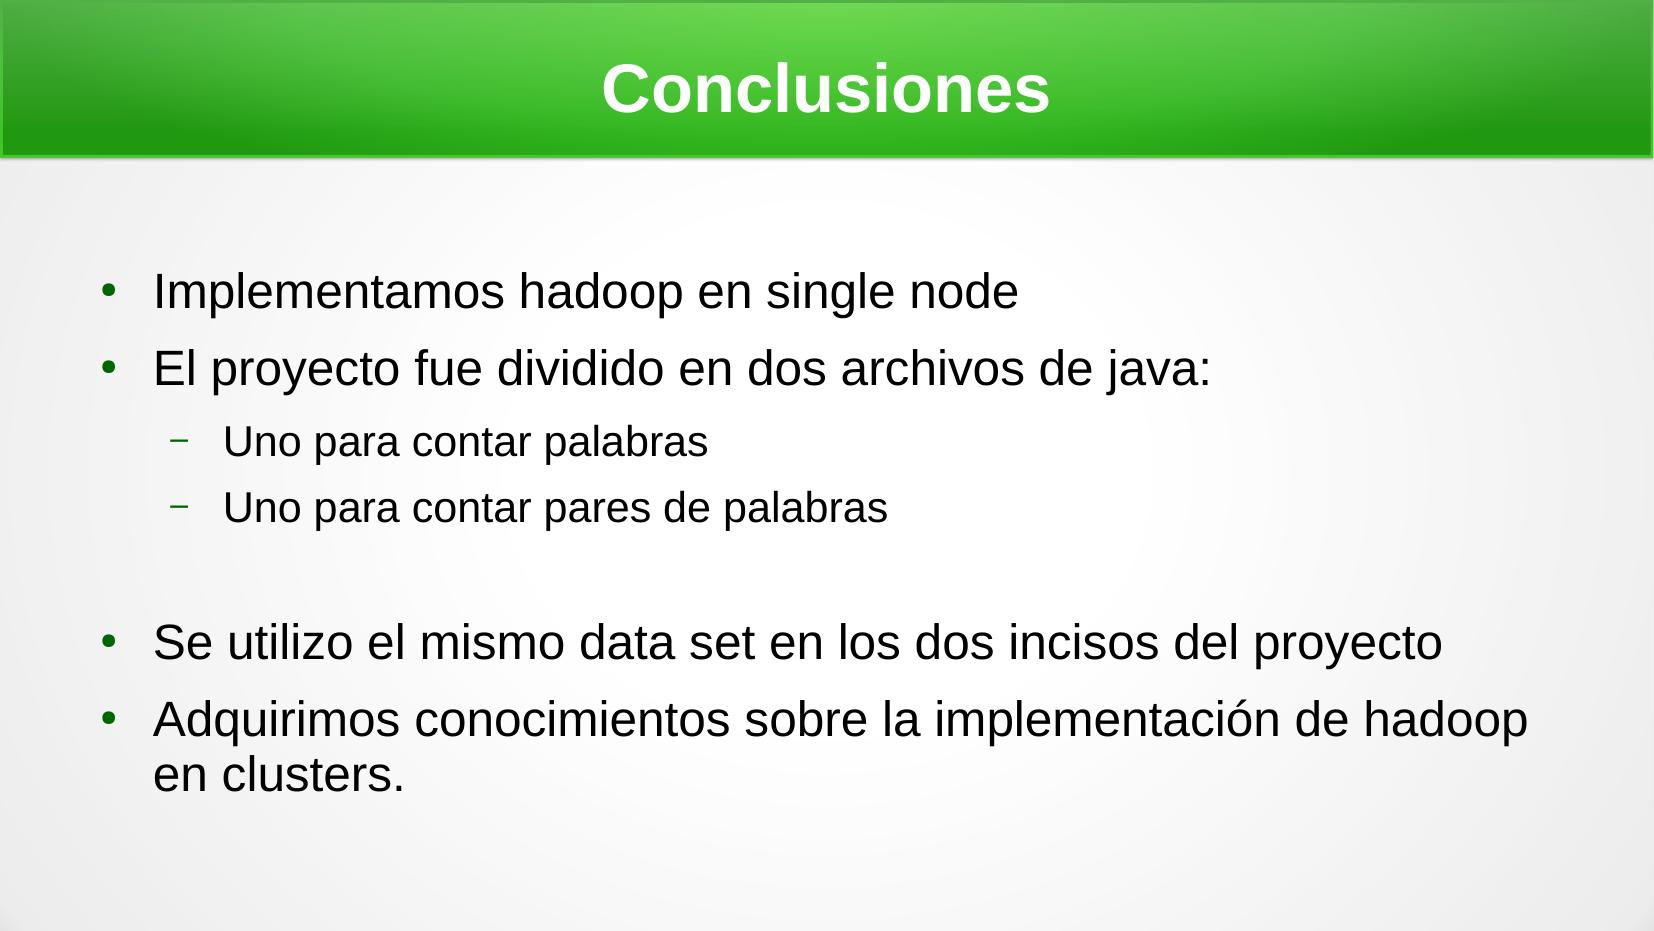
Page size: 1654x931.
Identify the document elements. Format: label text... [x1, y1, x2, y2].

list Implementamos hadoop en single node El proyecto fue dividido en dos archivos de java: Uno para contar palabras Uno para contar pares de palabras Se utilizo el mismo data set en los dos incisos del proyecto Adquirimos conocimientos sobre la implementación de hadoop en clusters. [82, 263, 1571, 804]
title Conclusiones [82, 35, 1571, 142]
